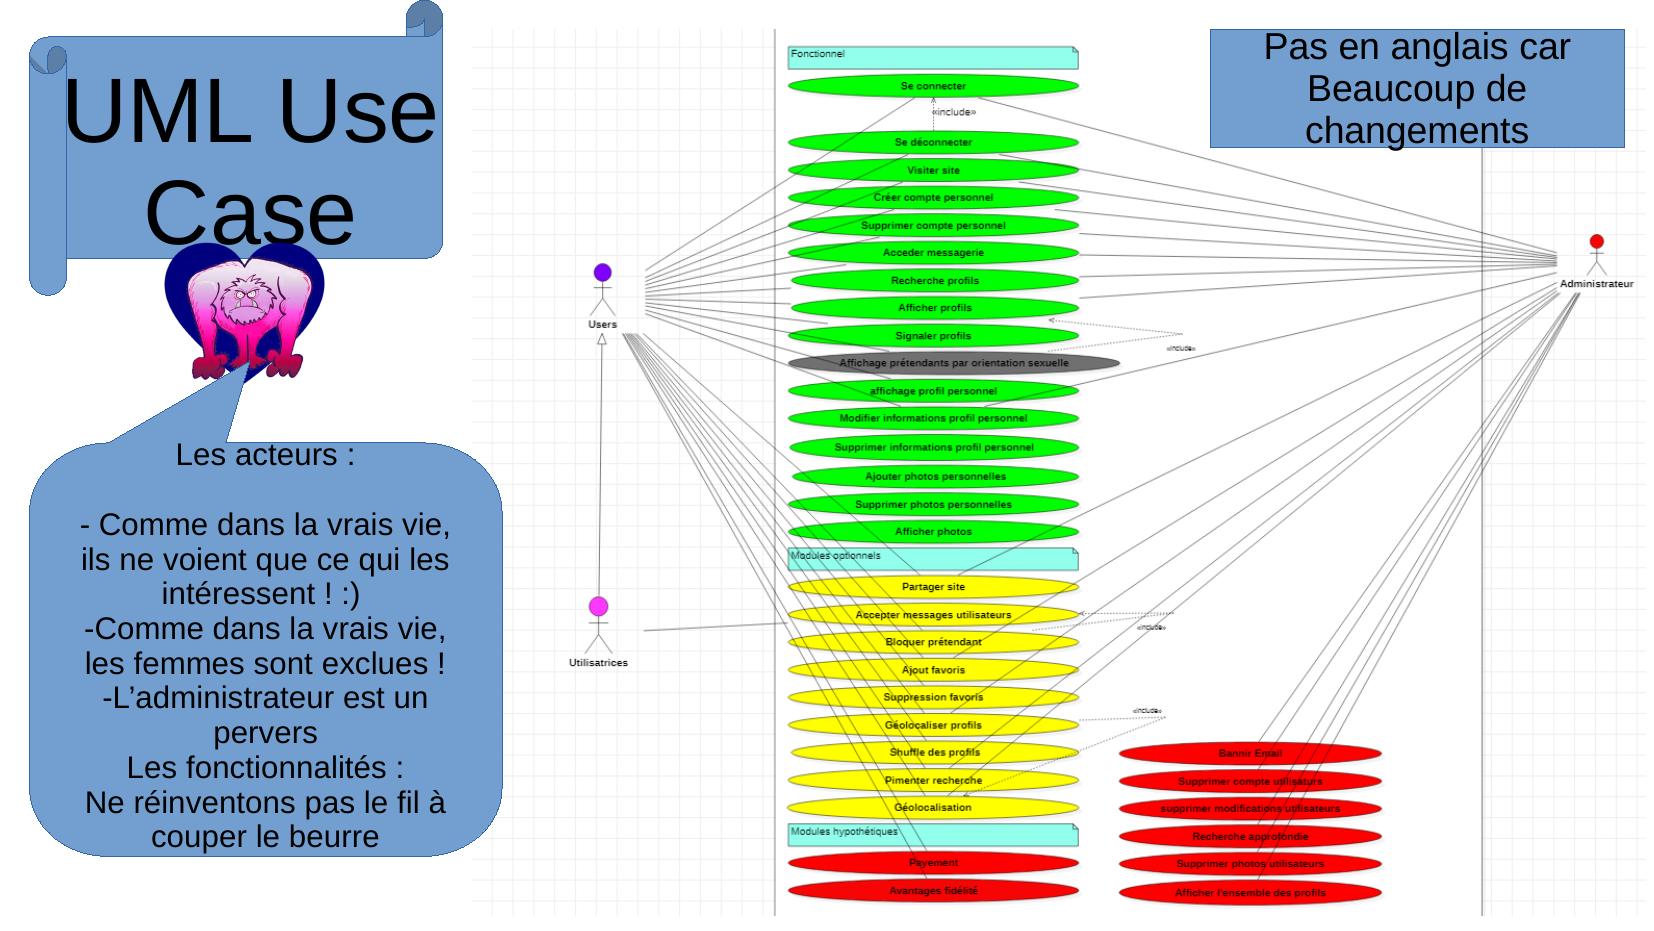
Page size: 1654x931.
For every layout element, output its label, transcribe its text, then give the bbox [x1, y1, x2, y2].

picture [164, 242, 325, 384]
text_box Les acteurs : - Comme dans la vrais vie, ils ne voient que ce qui les intéressent ! :) -Comme dans la vrais vie, les femmes sont exclues ! -L’administrateur est un pervers Les fonctionnalités : Ne réinventons pas le fil à couper le beurre [29, 360, 503, 857]
picture [472, 29, 1646, 916]
title UML Use Case [59, 59, 443, 265]
text_box [29, 0, 443, 296]
text_box Pas en anglais car Beaucoup de changements [1210, 29, 1625, 148]
